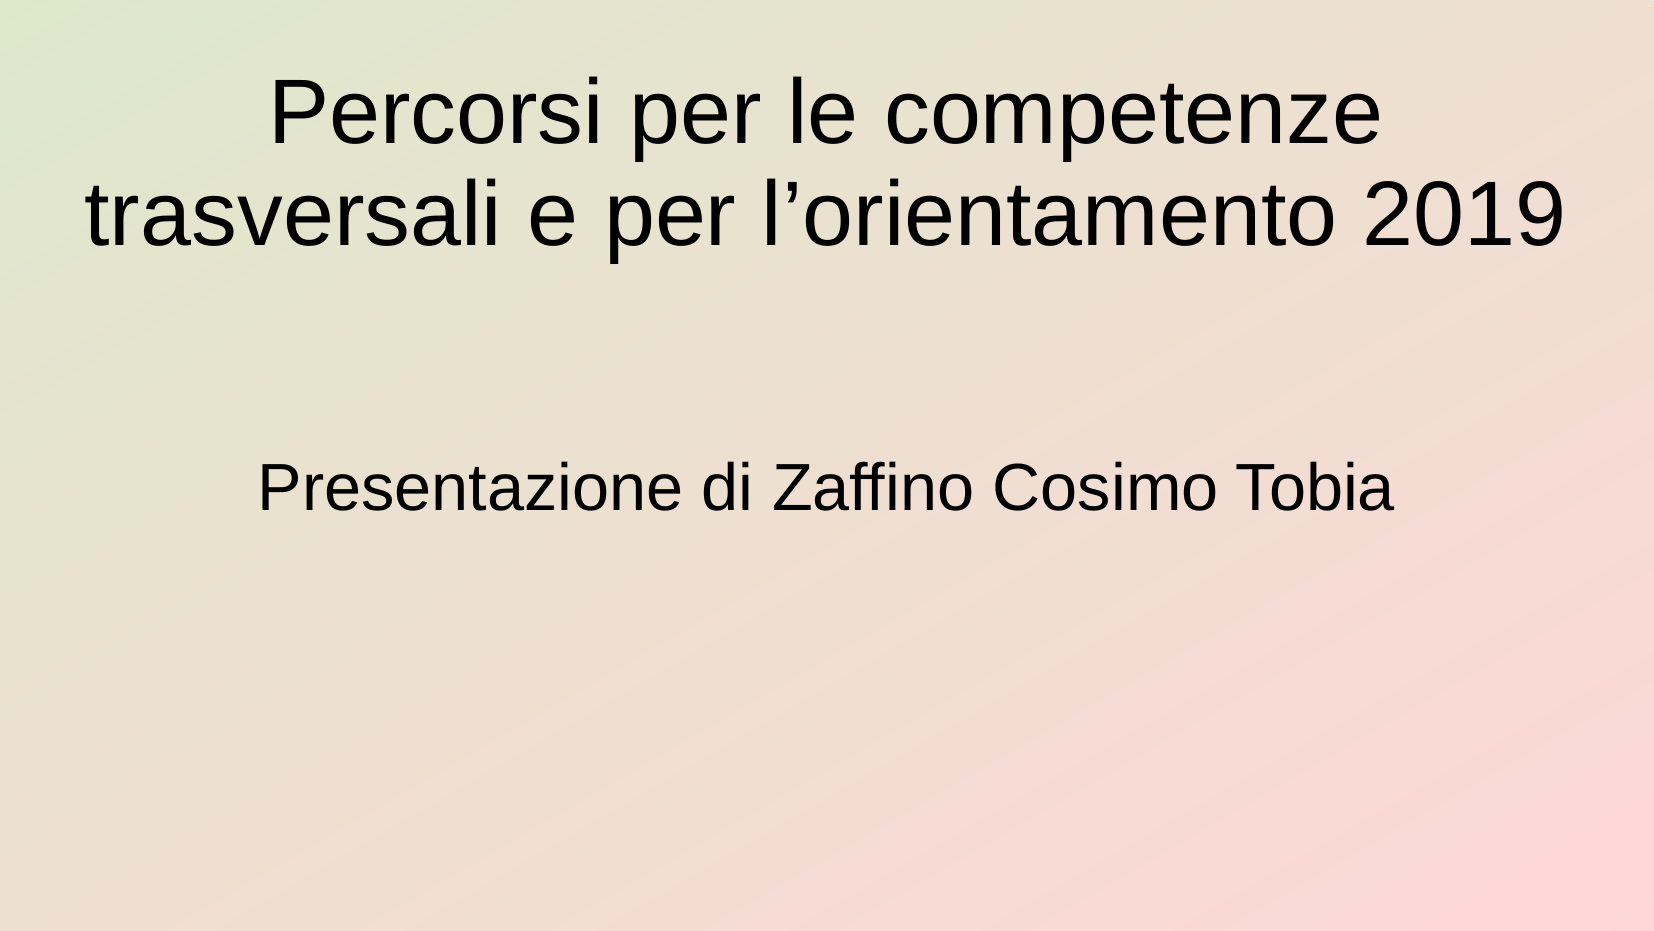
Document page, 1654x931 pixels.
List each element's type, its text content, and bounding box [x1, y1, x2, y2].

title Percorsi per le competenze trasversali e per l’orientamento 2019 [82, 60, 1571, 217]
subtitle Presentazione di Zaffino Cosimo Tobia [82, 217, 1571, 758]
